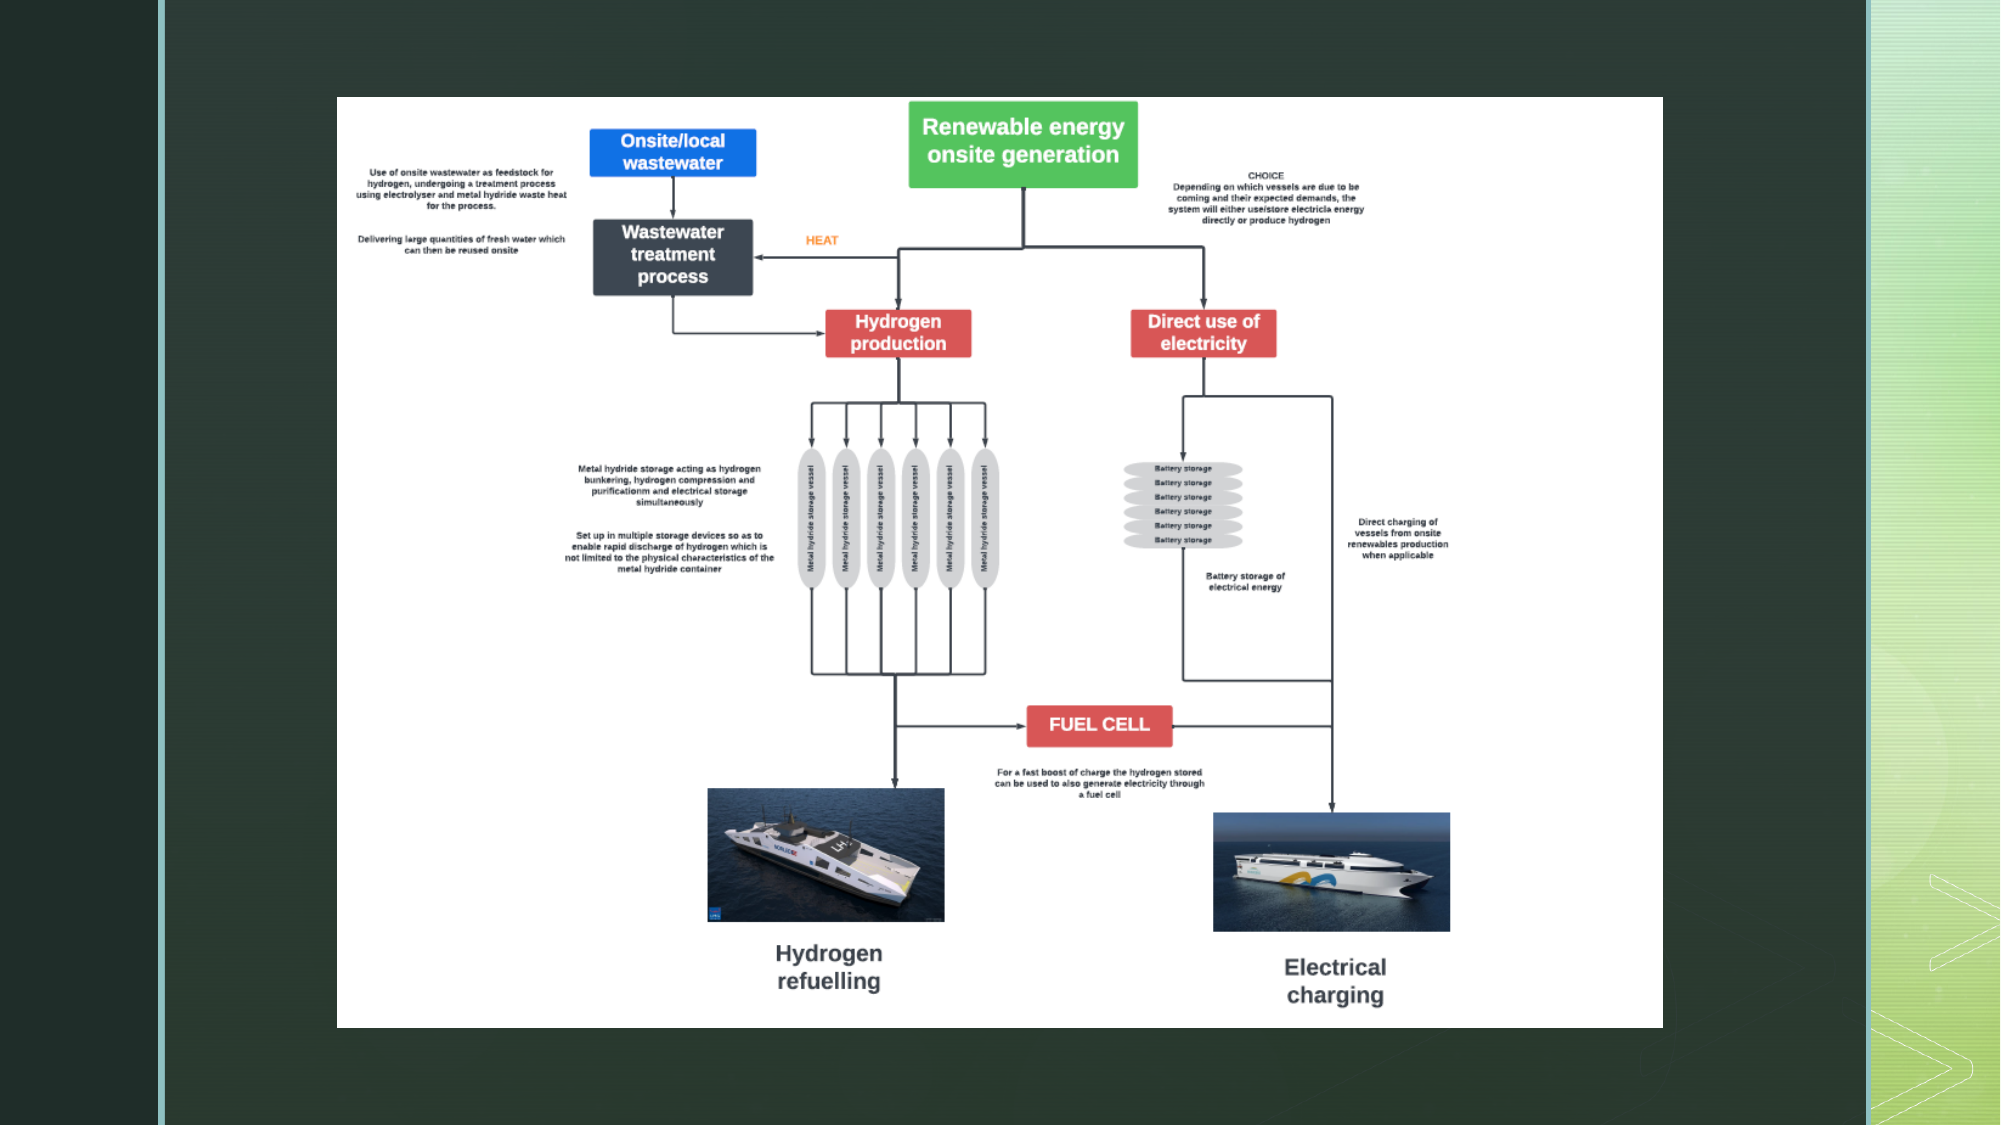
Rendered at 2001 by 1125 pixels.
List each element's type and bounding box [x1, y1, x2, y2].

picture [337, 97, 1663, 1028]
